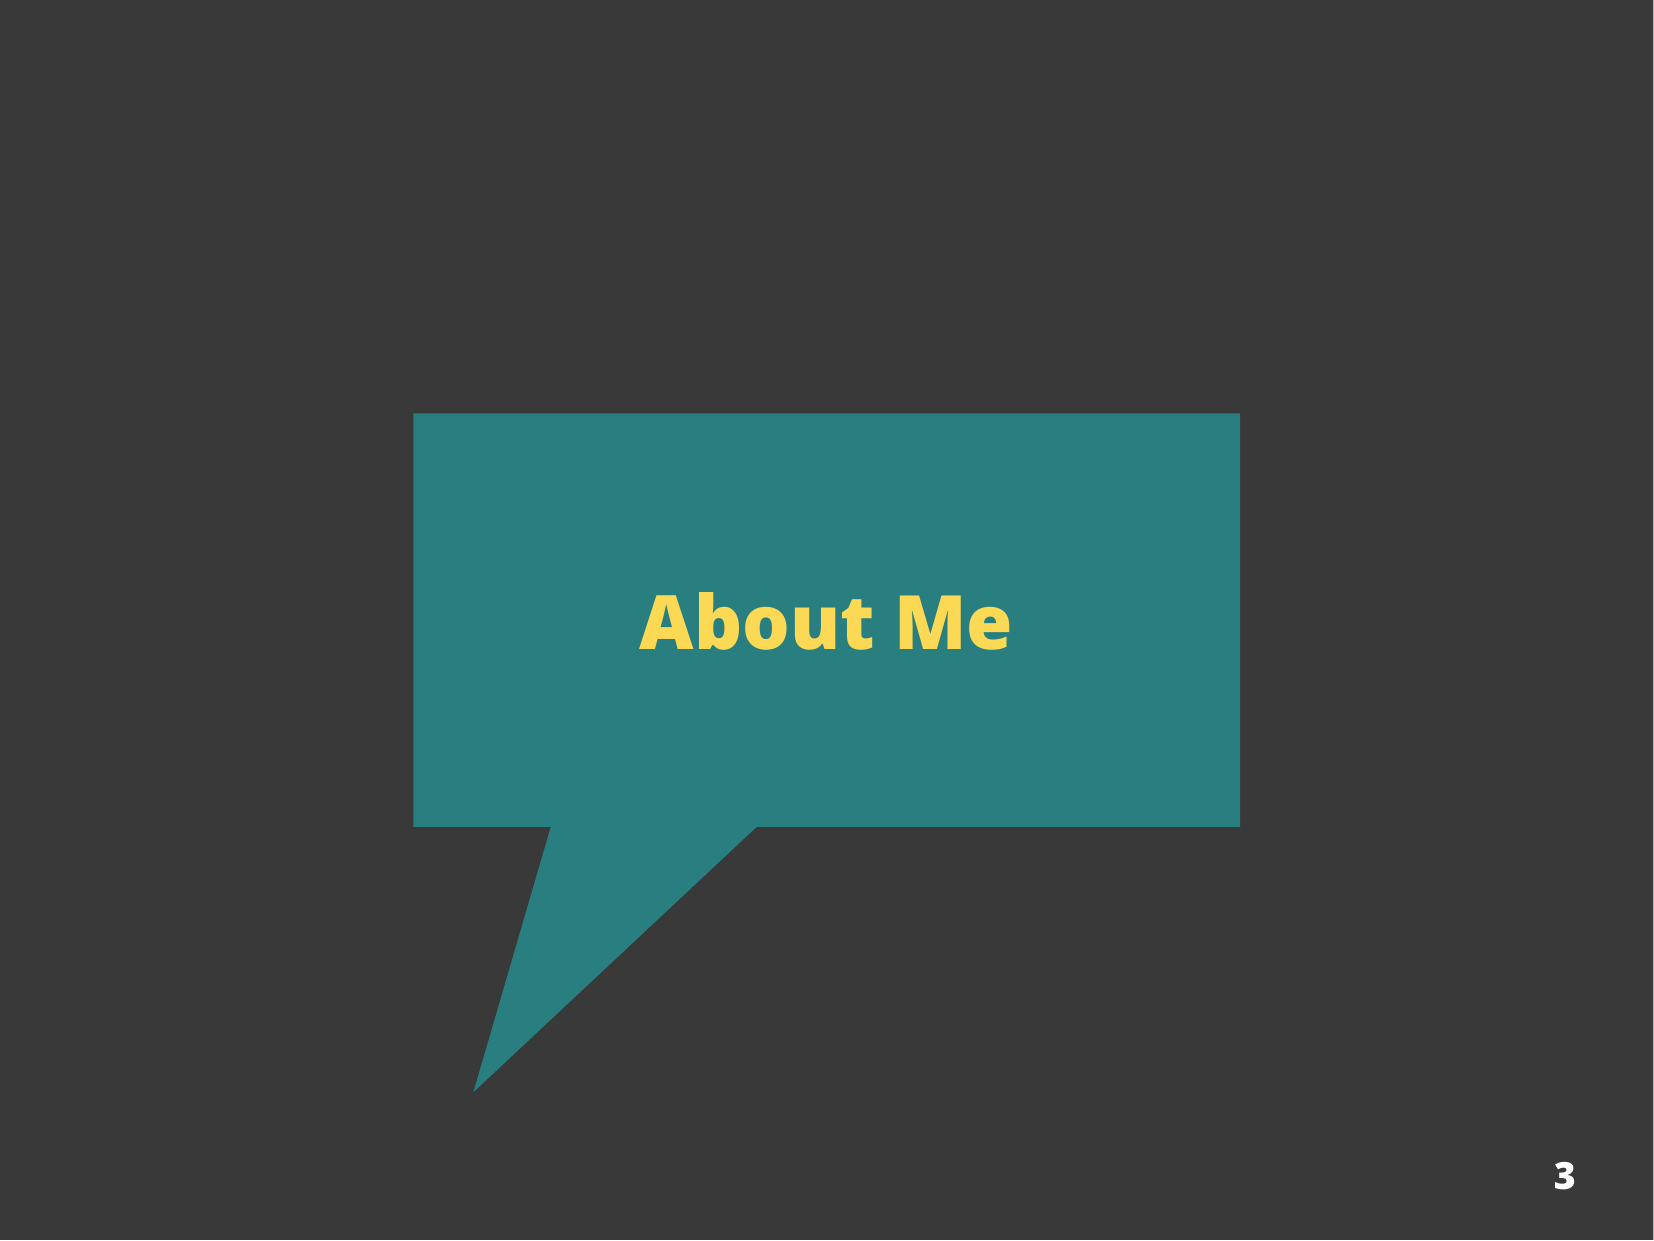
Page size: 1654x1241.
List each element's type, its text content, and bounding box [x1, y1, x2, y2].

title About Me [442, 442, 1211, 798]
